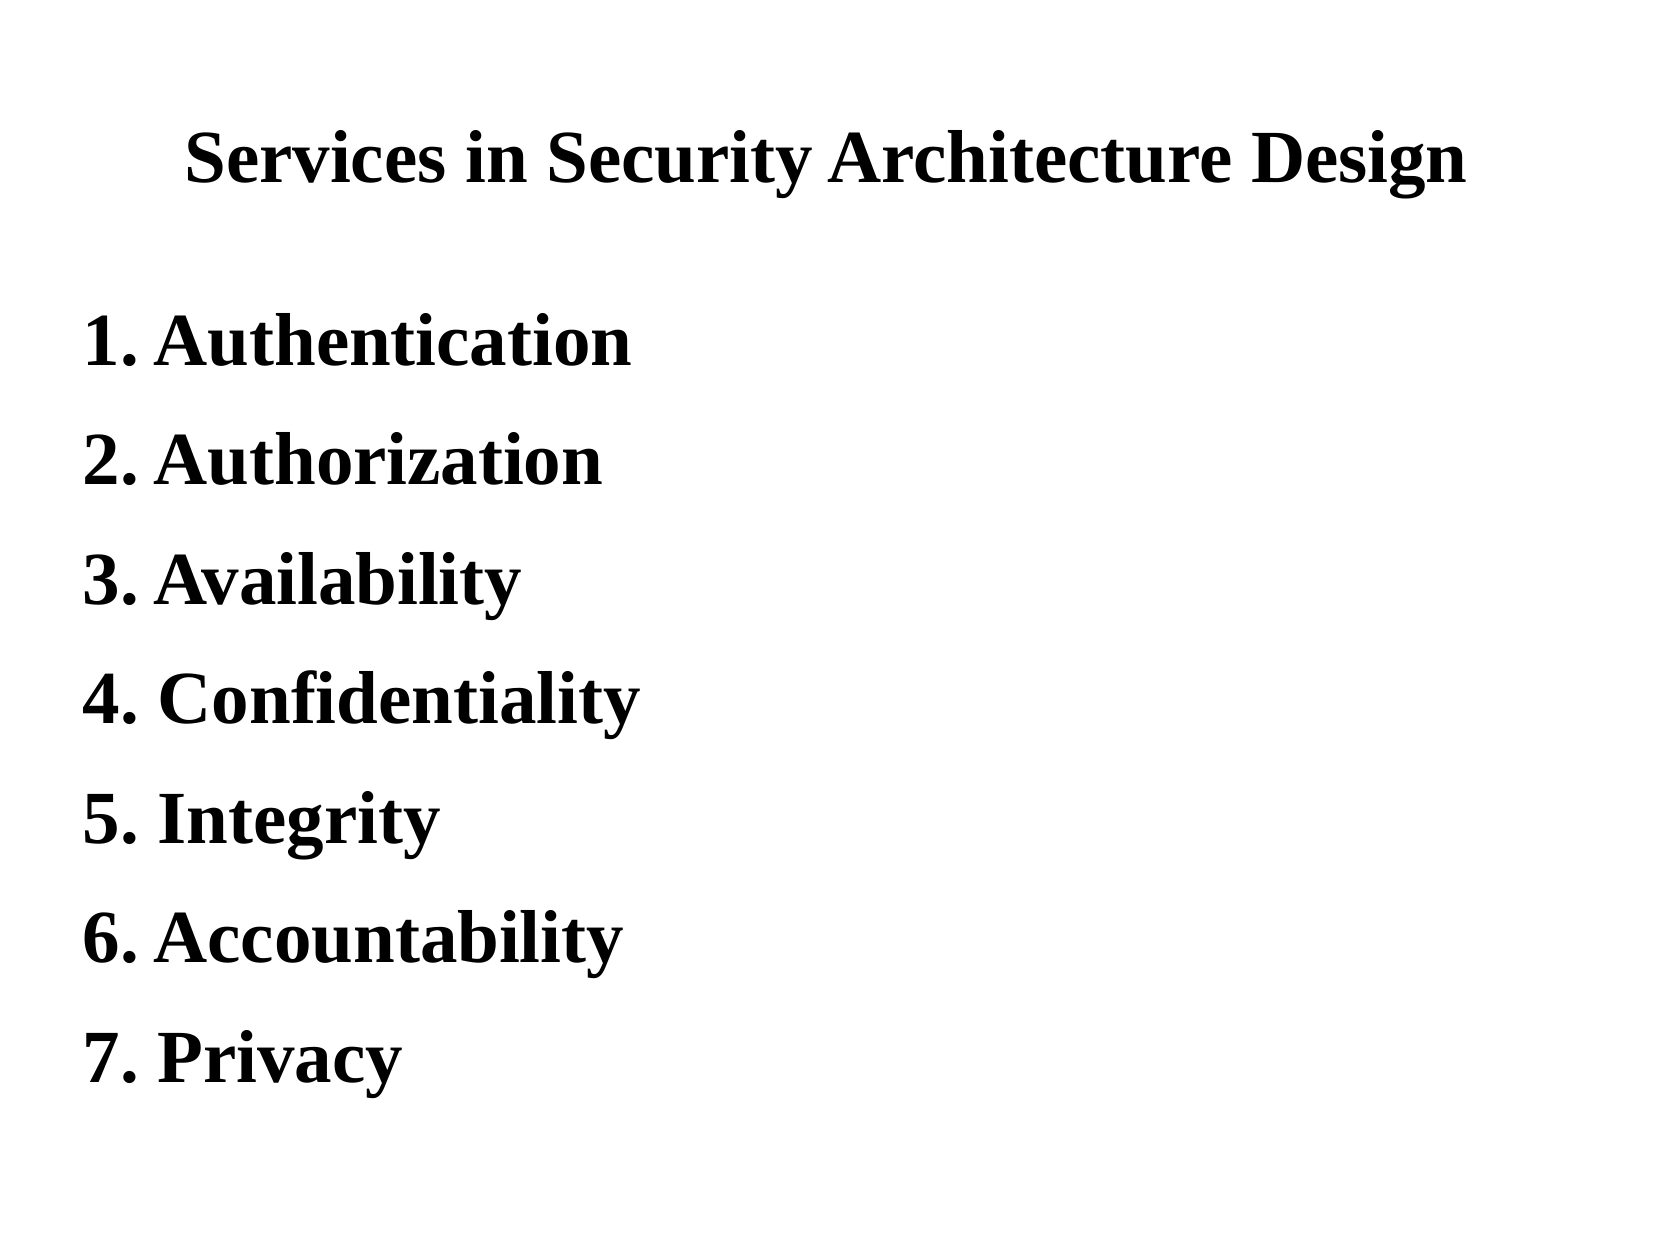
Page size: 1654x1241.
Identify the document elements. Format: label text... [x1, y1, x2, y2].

title Services in Security Architecture Design [82, 49, 1571, 257]
list 1. Authentication 2. Authorization 3. Availability 4. Confidentiality 5. Integrity 6. Accountability 7. Privacy [82, 290, 1571, 1171]
